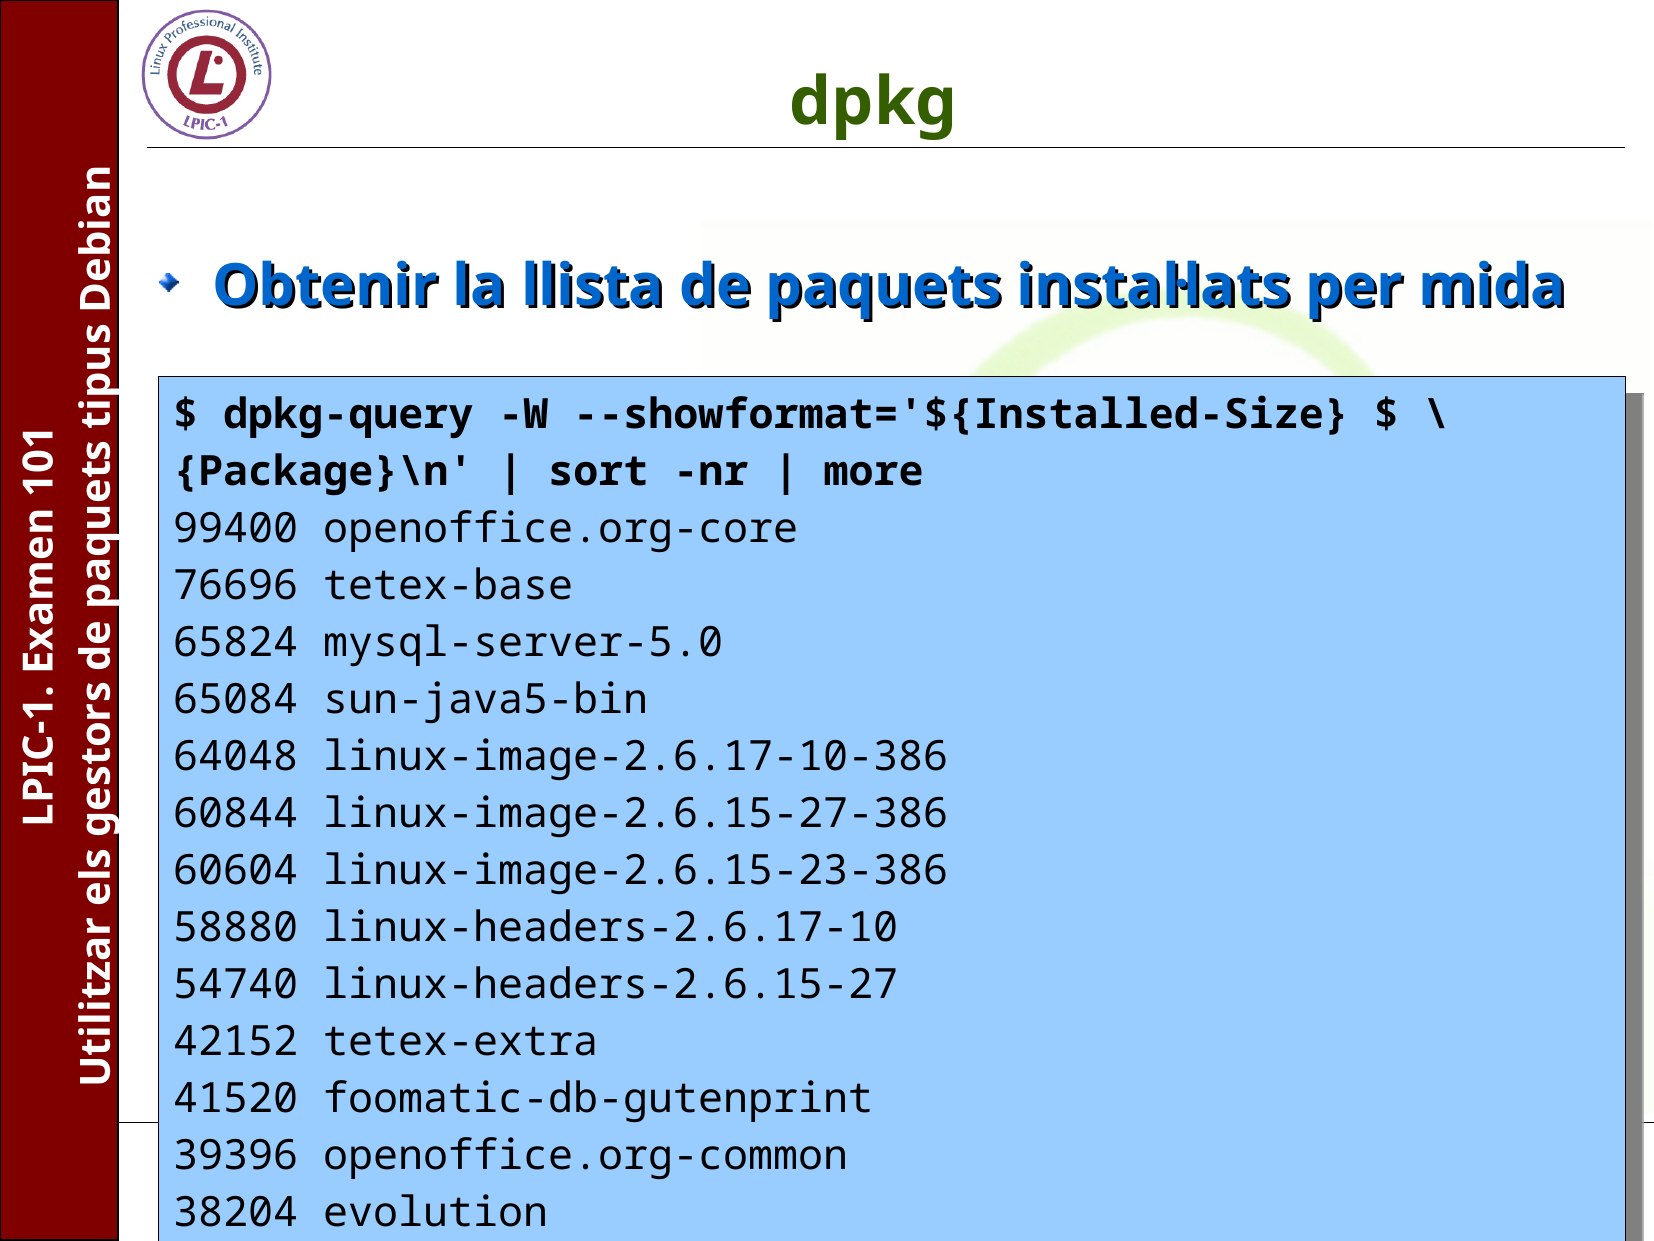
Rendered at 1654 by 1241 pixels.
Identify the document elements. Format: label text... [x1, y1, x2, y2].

list Obtenir la llista de paquets instal·lats per mida [141, 242, 1630, 1078]
picture [135, 5, 277, 55]
title dpkg [129, 55, 1619, 142]
picture [700, 217, 1654, 1113]
text_box $ dpkg-query -W --showformat='${Installed-Size} $ \{Package}\n' | sort -nr | more 99400 openoffice.org-core 76696 tetex-base 65824 mysql-server-5.0 65084 sun-java5-bin 64048 linux-image-2.6.17-10-386 60844 linux-image-2.6.15-27-386 60604 linux-image-2.6.15-23-386 58880 linux-headers-2.6.17-10 54740 linux-headers-2.6.15-27 42152 tetex-extra 41520 foomatic-db-gutenprint 39396 openoffice.org-common 38204 evolution [158, 376, 1626, 1042]
